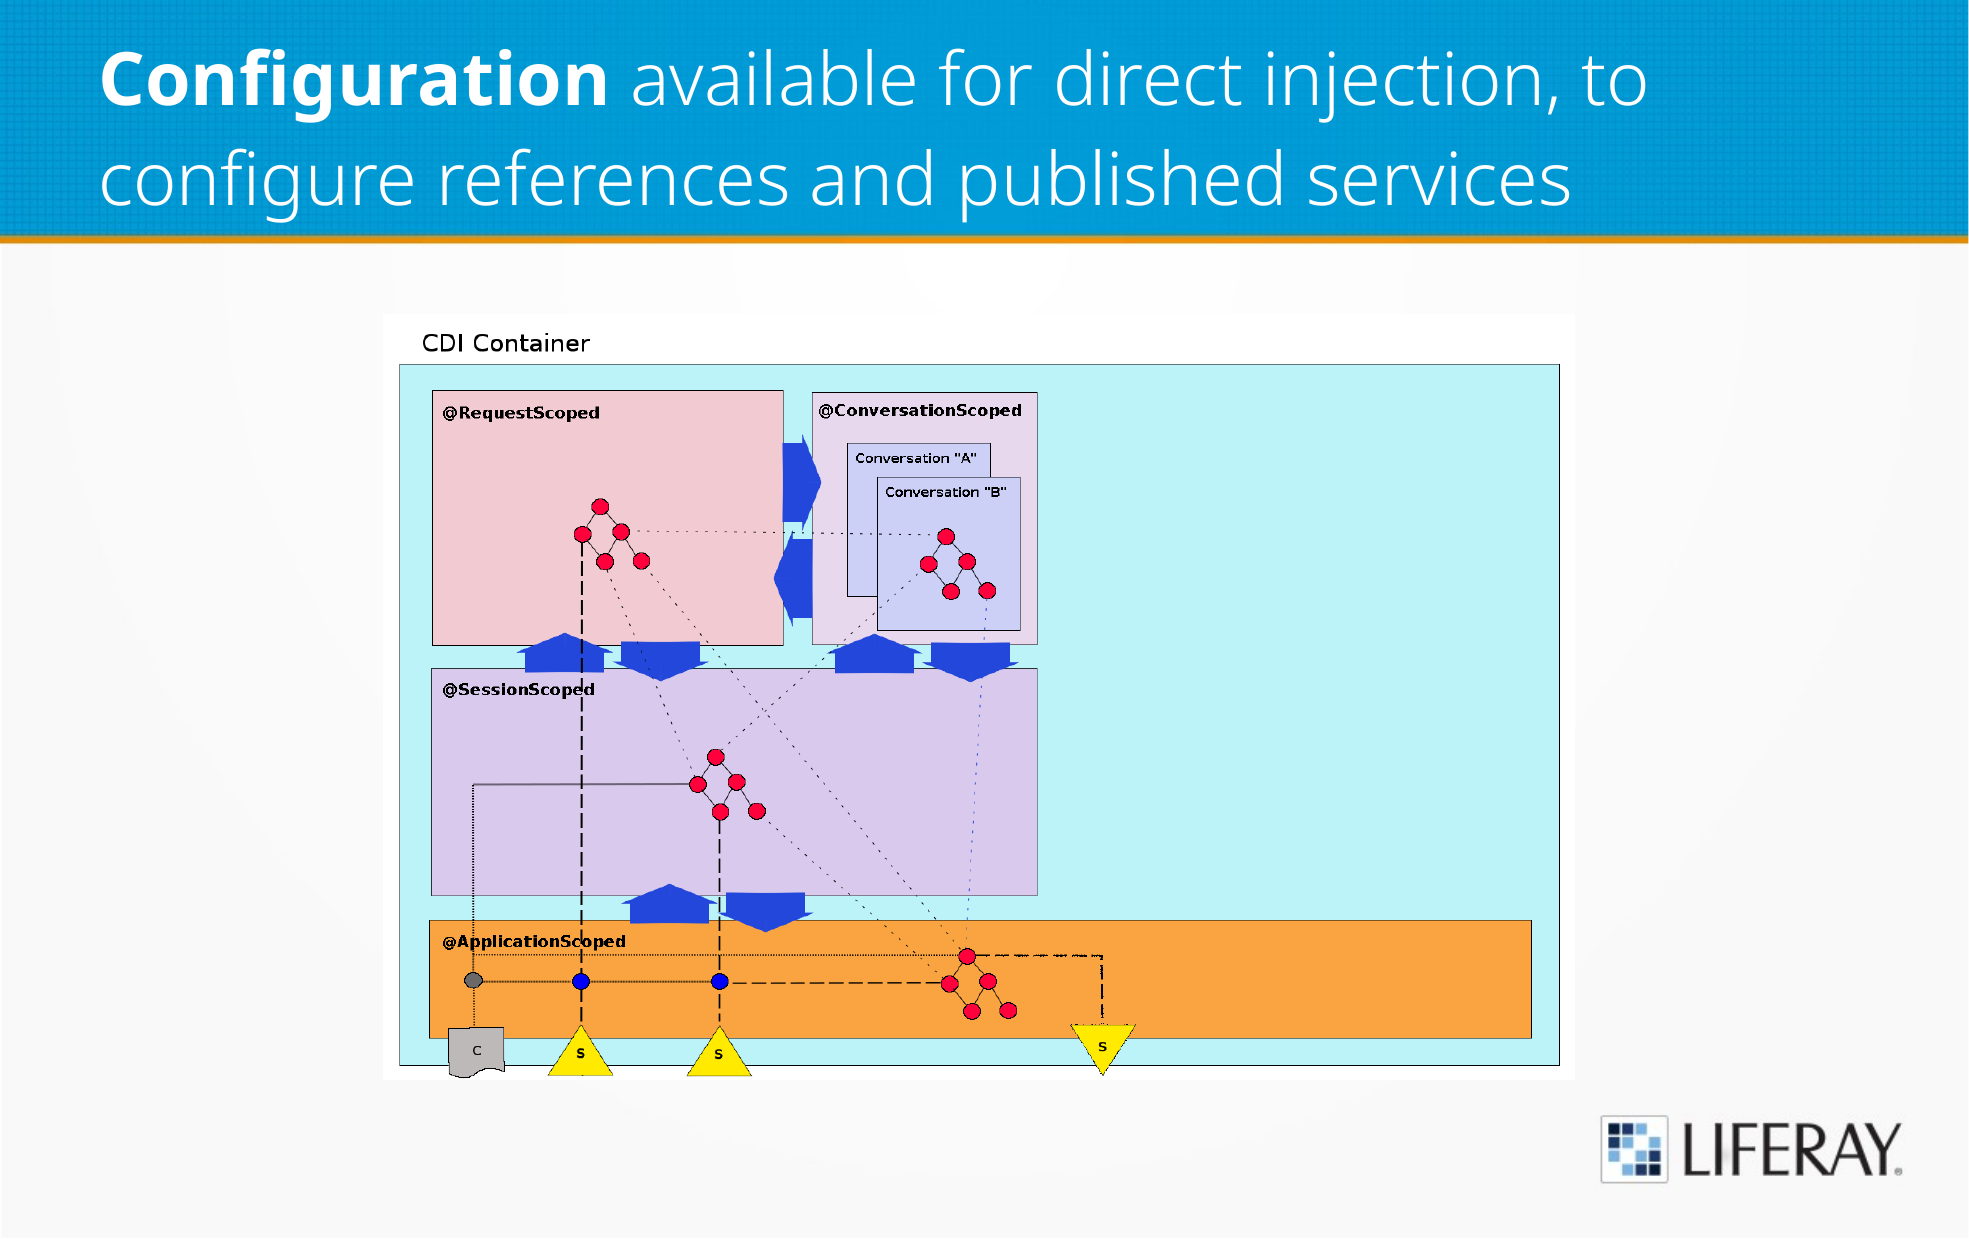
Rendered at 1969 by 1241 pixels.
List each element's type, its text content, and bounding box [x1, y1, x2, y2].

picture [0, 233, 1969, 1241]
title Configuration available for direct injection, to configure references and published services [98, 19, 1870, 227]
